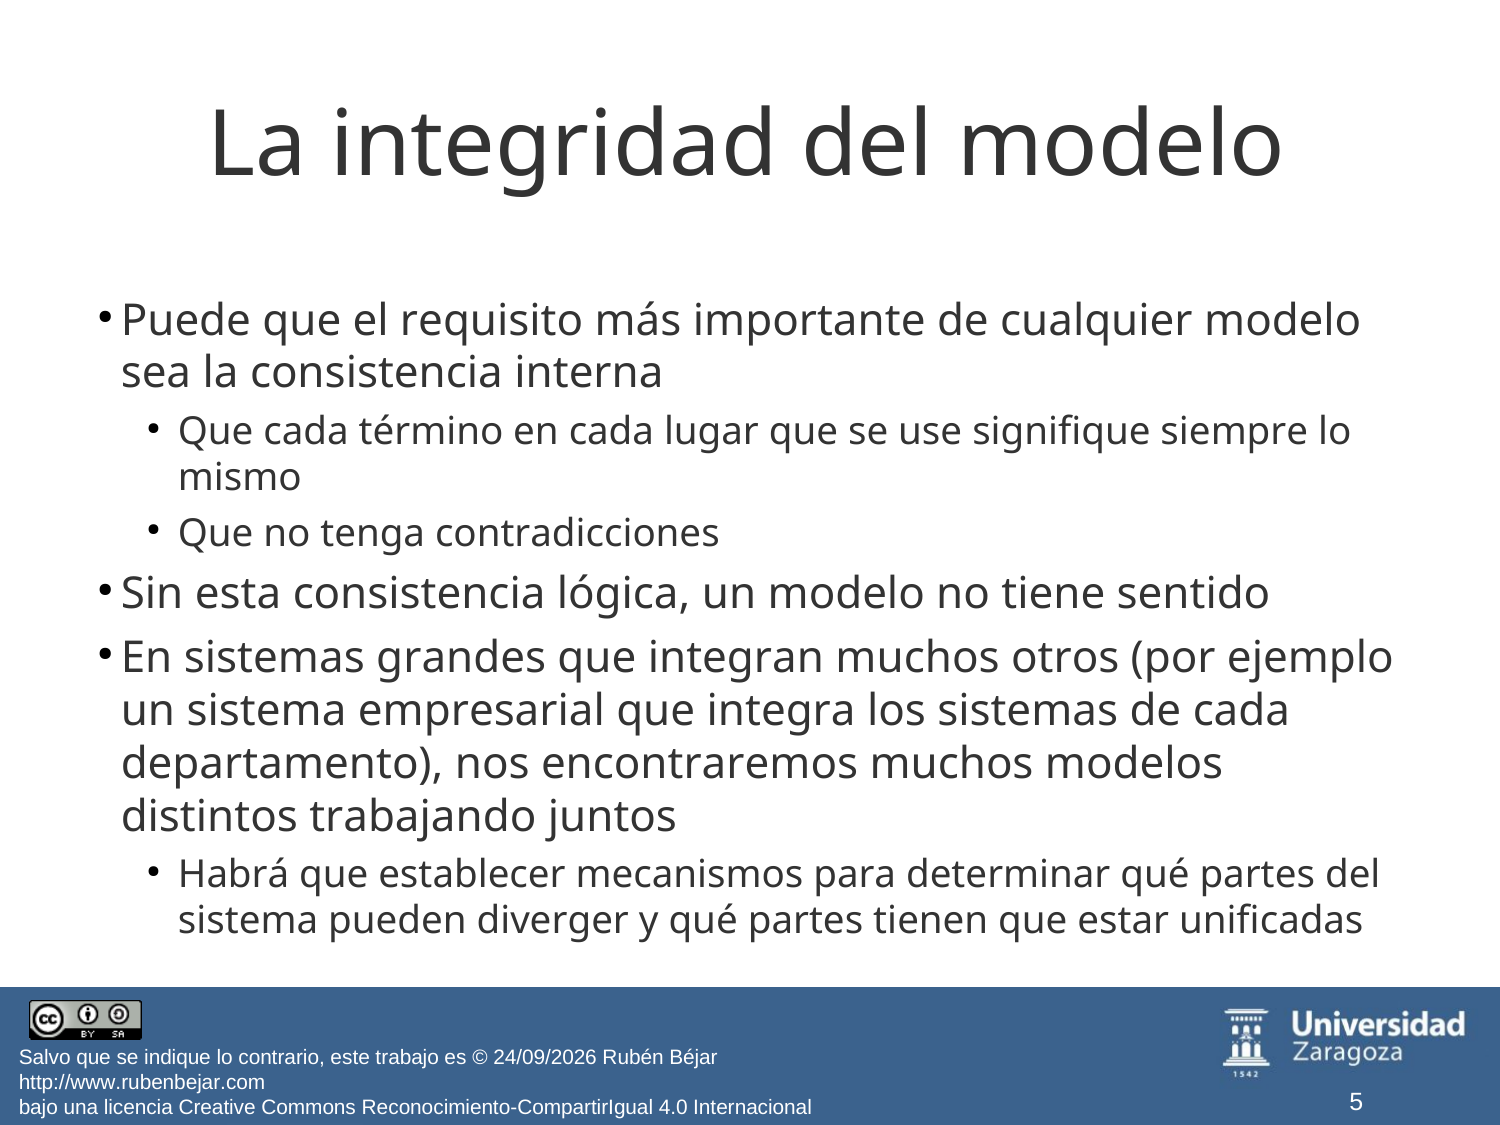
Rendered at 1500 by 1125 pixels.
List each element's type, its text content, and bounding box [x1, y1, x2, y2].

list Puede que el requisito más importante de cualquier modelo sea la consistencia interna Que cada término en cada lugar que se use signifique siempre lo mismo Que no tenga contradicciones Sin esta consistencia lógica, un modelo no tiene sentido En sistemas grandes que integran muchos otros (por ejemplo un sistema empresarial que integra los sistemas de cada departamento), nos encontraremos muchos modelos distintos trabajando juntos Habrá que establecer mecanismos para determinar qué partes del sistema pueden diverger y qué partes tienen que estar unificadas [82, 283, 1418, 957]
title La integridad del modelo [74, 21, 1420, 257]
picture [0, 987, 1500, 1125]
